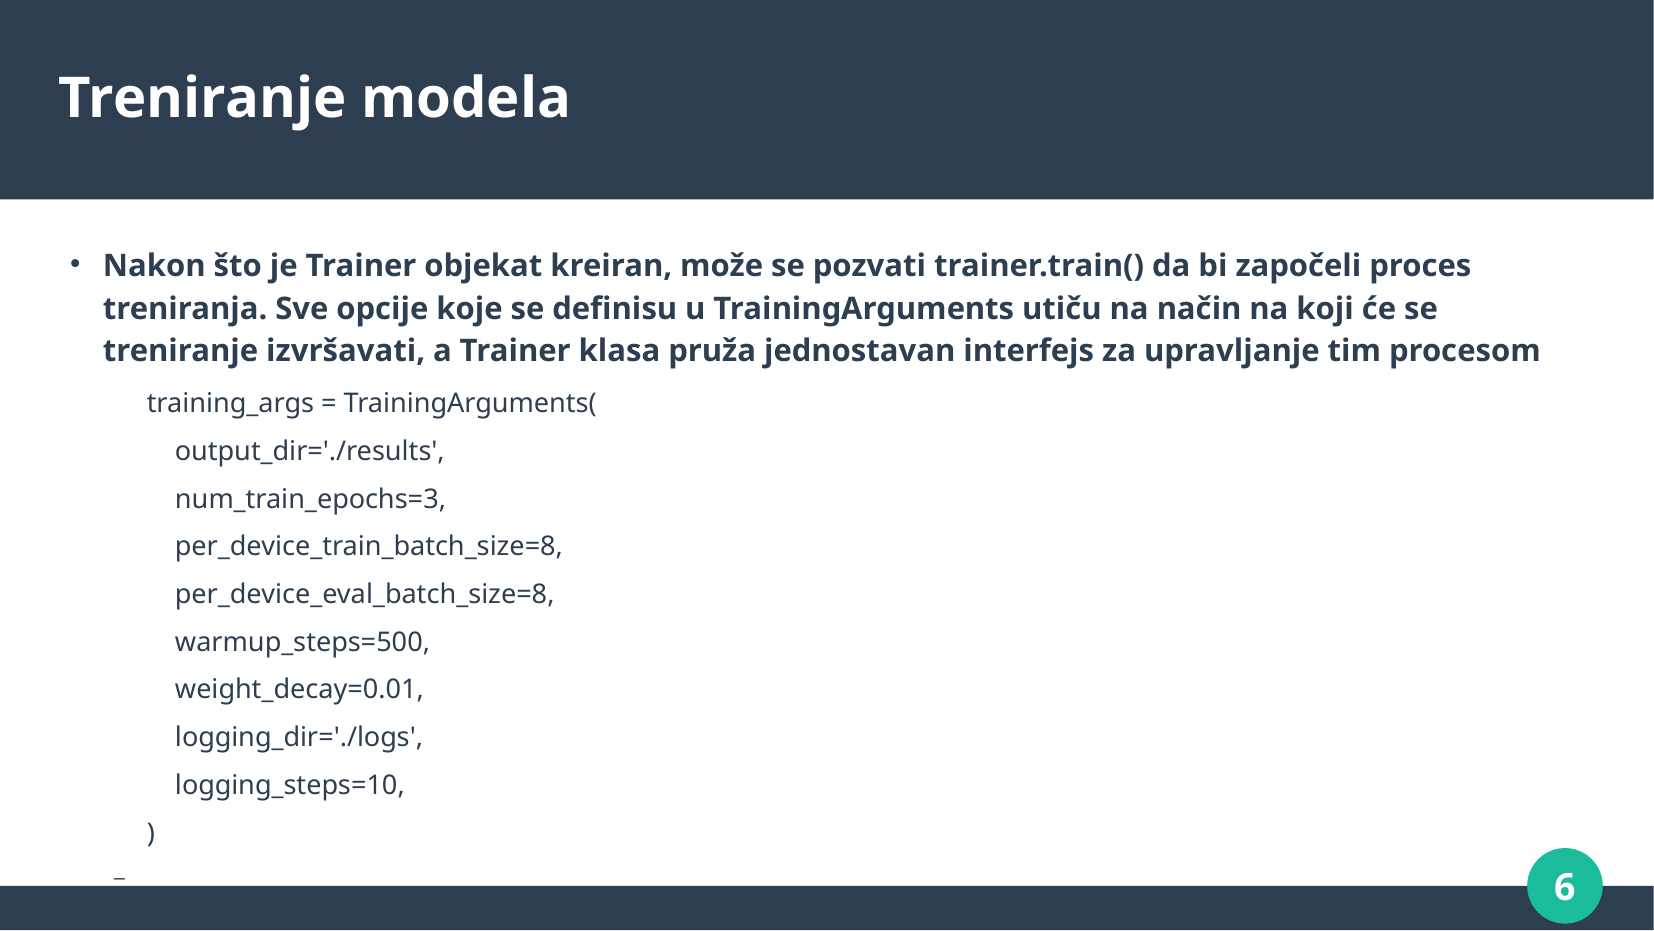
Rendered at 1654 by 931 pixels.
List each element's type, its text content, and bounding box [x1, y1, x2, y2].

title Treniranje modela [59, 37, 1595, 155]
list Nakon što je Trainer objekat kreiran, može se pozvati trainer.train() da bi započeli proces treniranja. Sve opcije koje se definisu u TrainingArguments utiču na način na koji će se treniranje izvršavati, a Trainer klasa pruža jednostavan interfejs za upravljanje tim procesom training_args = TrainingArguments( output_dir='./results', num_train_epochs=3, per_device_train_batch_size=8, per_device_eval_batch_size=8, warmup_steps=500, weight_decay=0.01, logging_dir='./logs', logging_steps=10, ) [59, 243, 1595, 864]
